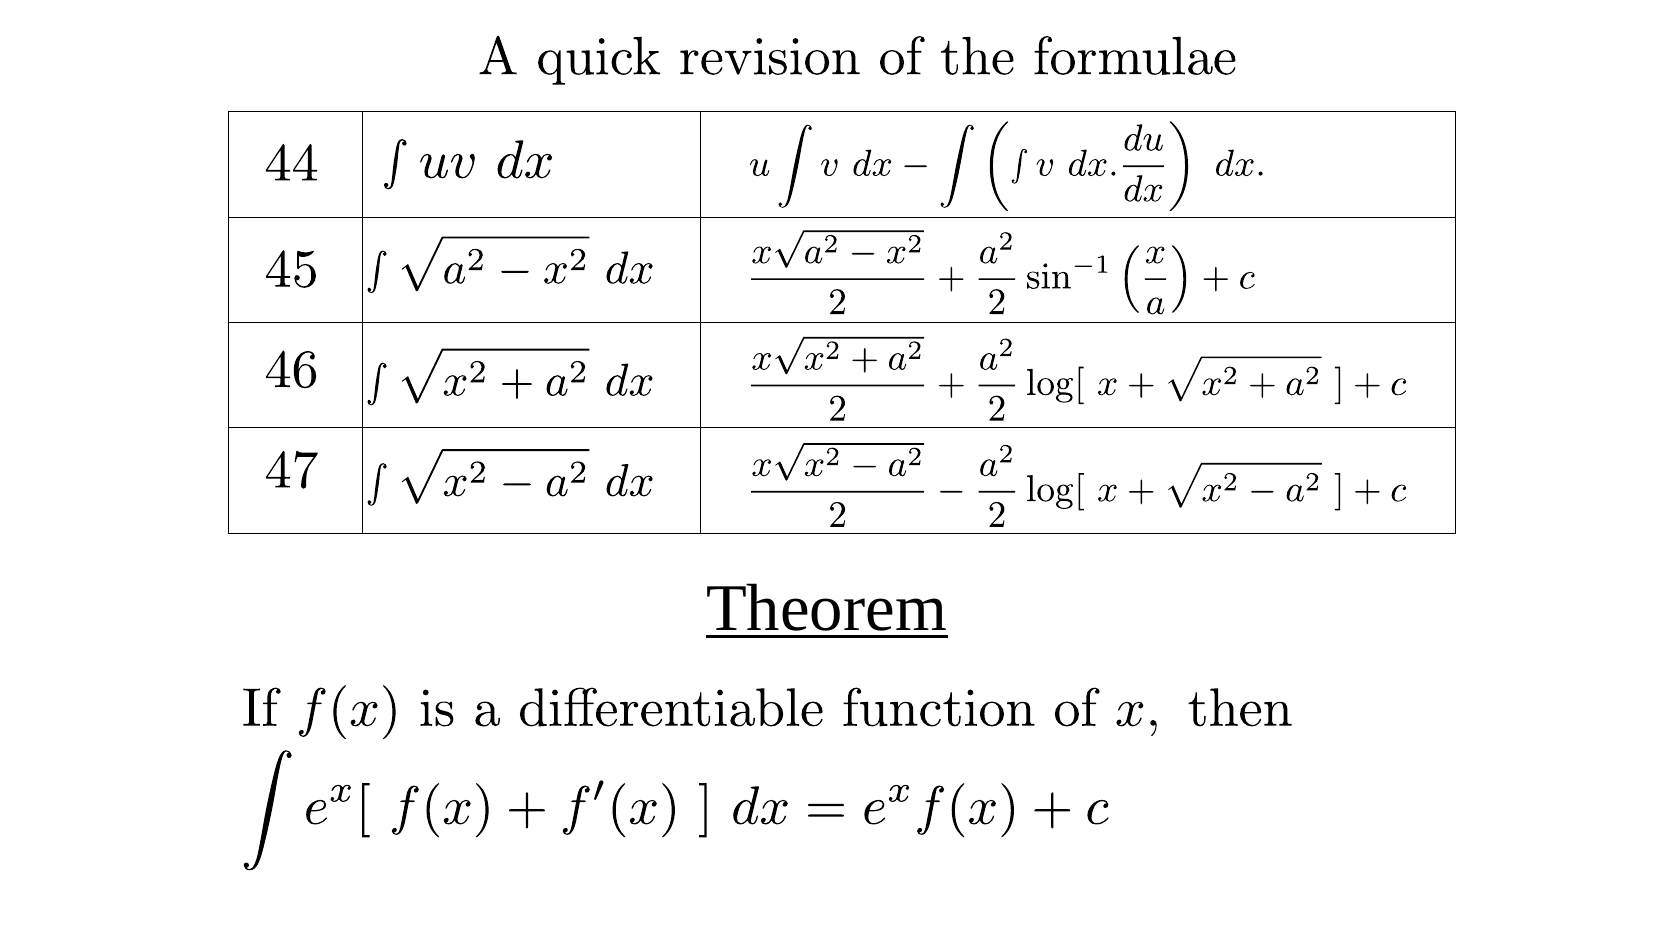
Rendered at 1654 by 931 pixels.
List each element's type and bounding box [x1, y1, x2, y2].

text_box [383, 139, 553, 190]
table_cell [229, 218, 362, 322]
table_cell [363, 428, 700, 533]
text_box [265, 350, 317, 389]
text_box [367, 348, 653, 406]
text_box [479, 35, 1236, 85]
text_box [750, 121, 1263, 212]
table_cell [229, 323, 362, 427]
text_box [243, 685, 1292, 740]
table_header [701, 112, 1455, 217]
text_box [751, 443, 1407, 527]
table_cell [701, 218, 1455, 322]
text_box [367, 236, 653, 294]
table_cell [701, 323, 1455, 427]
subtitle [35, 47, 1607, 677]
table_header [229, 112, 362, 217]
table_cell [363, 218, 700, 322]
text_box [266, 450, 318, 489]
text_box [751, 230, 1255, 315]
table_cell [363, 323, 700, 427]
text_box [266, 250, 316, 288]
table_cell [701, 428, 1455, 533]
text_box [243, 750, 1109, 871]
table_header [363, 112, 700, 217]
text_box [265, 143, 318, 181]
table_cell [229, 428, 362, 533]
text_box [367, 449, 653, 506]
text_box [751, 336, 1407, 421]
